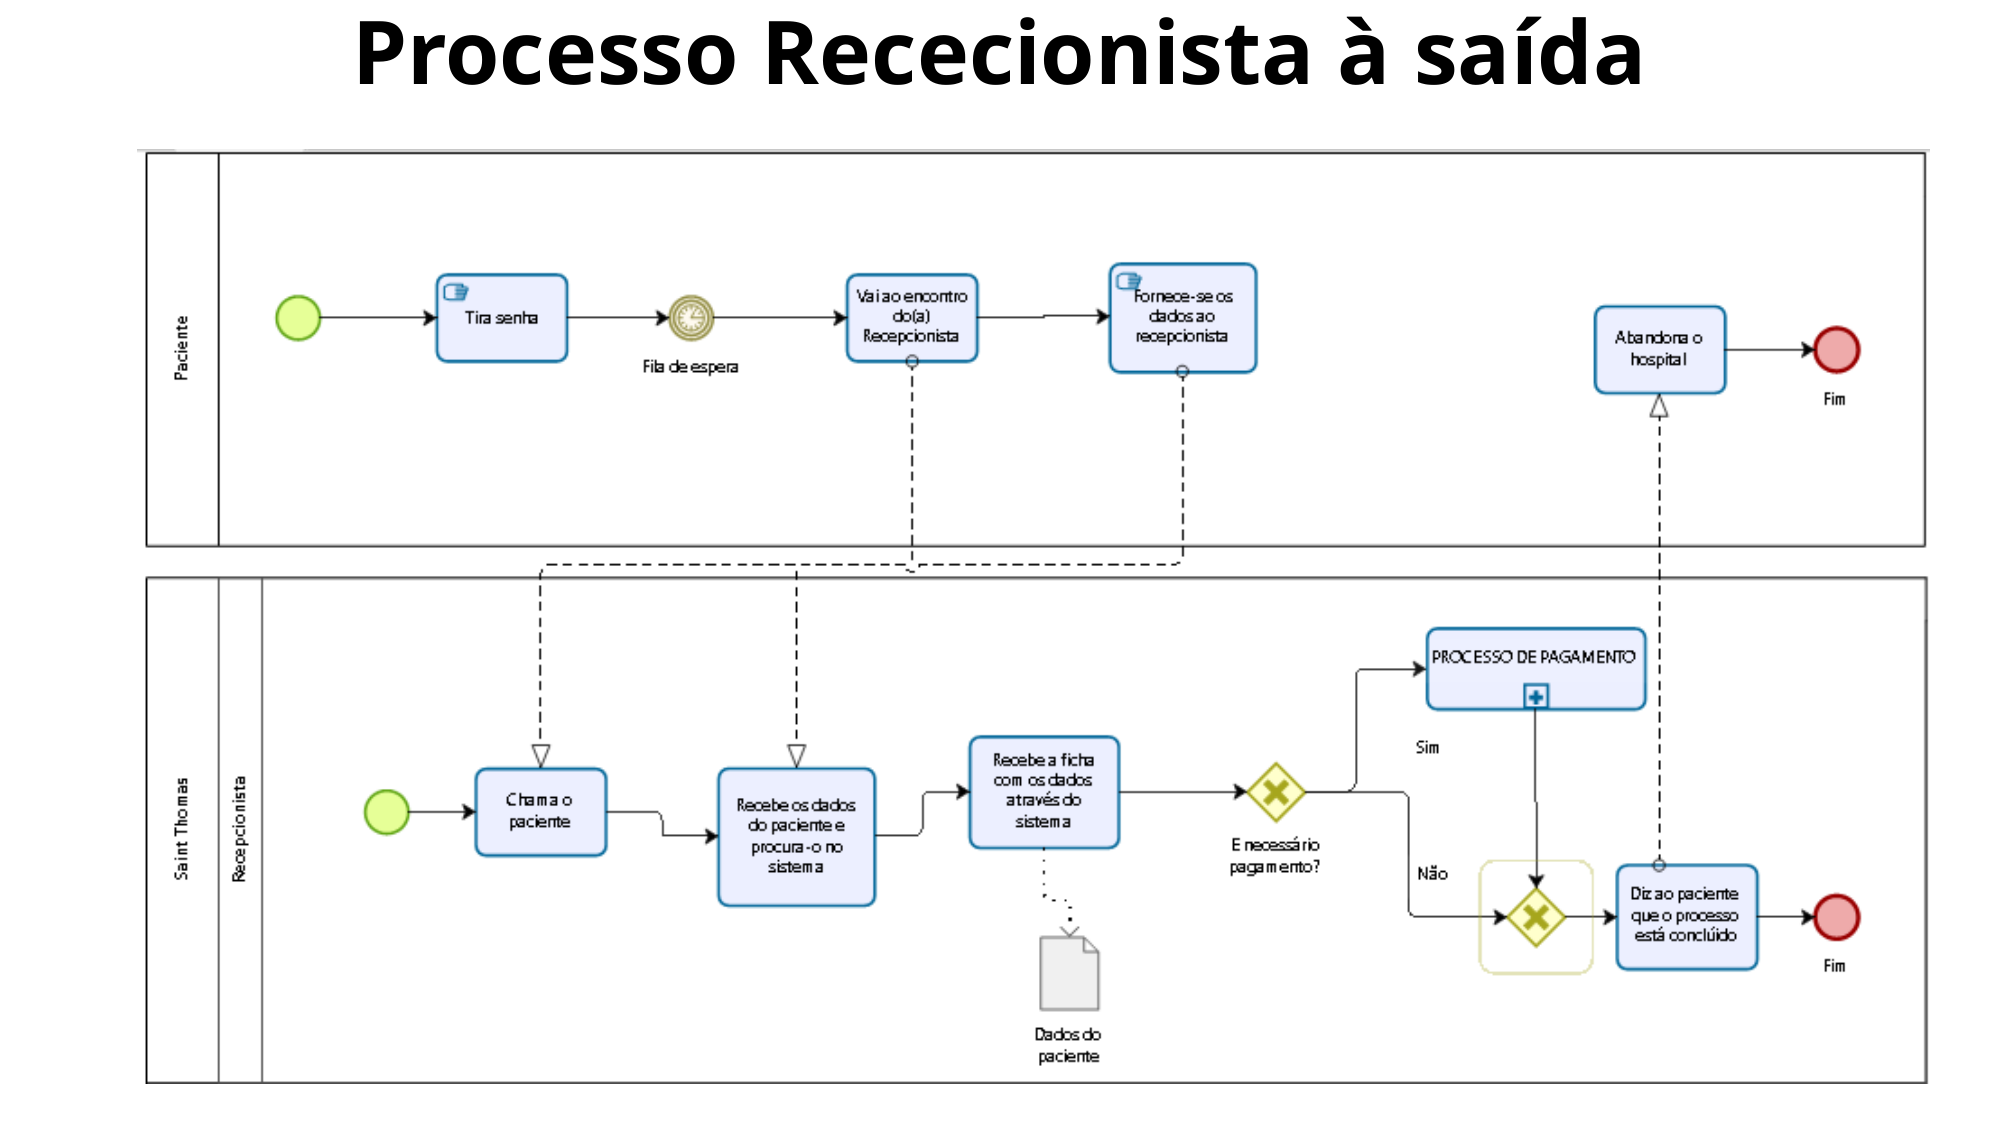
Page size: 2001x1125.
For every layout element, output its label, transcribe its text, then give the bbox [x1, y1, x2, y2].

picture [137, 149, 1930, 1084]
title Processo Rececionista à saída [137, 0, 1863, 149]
